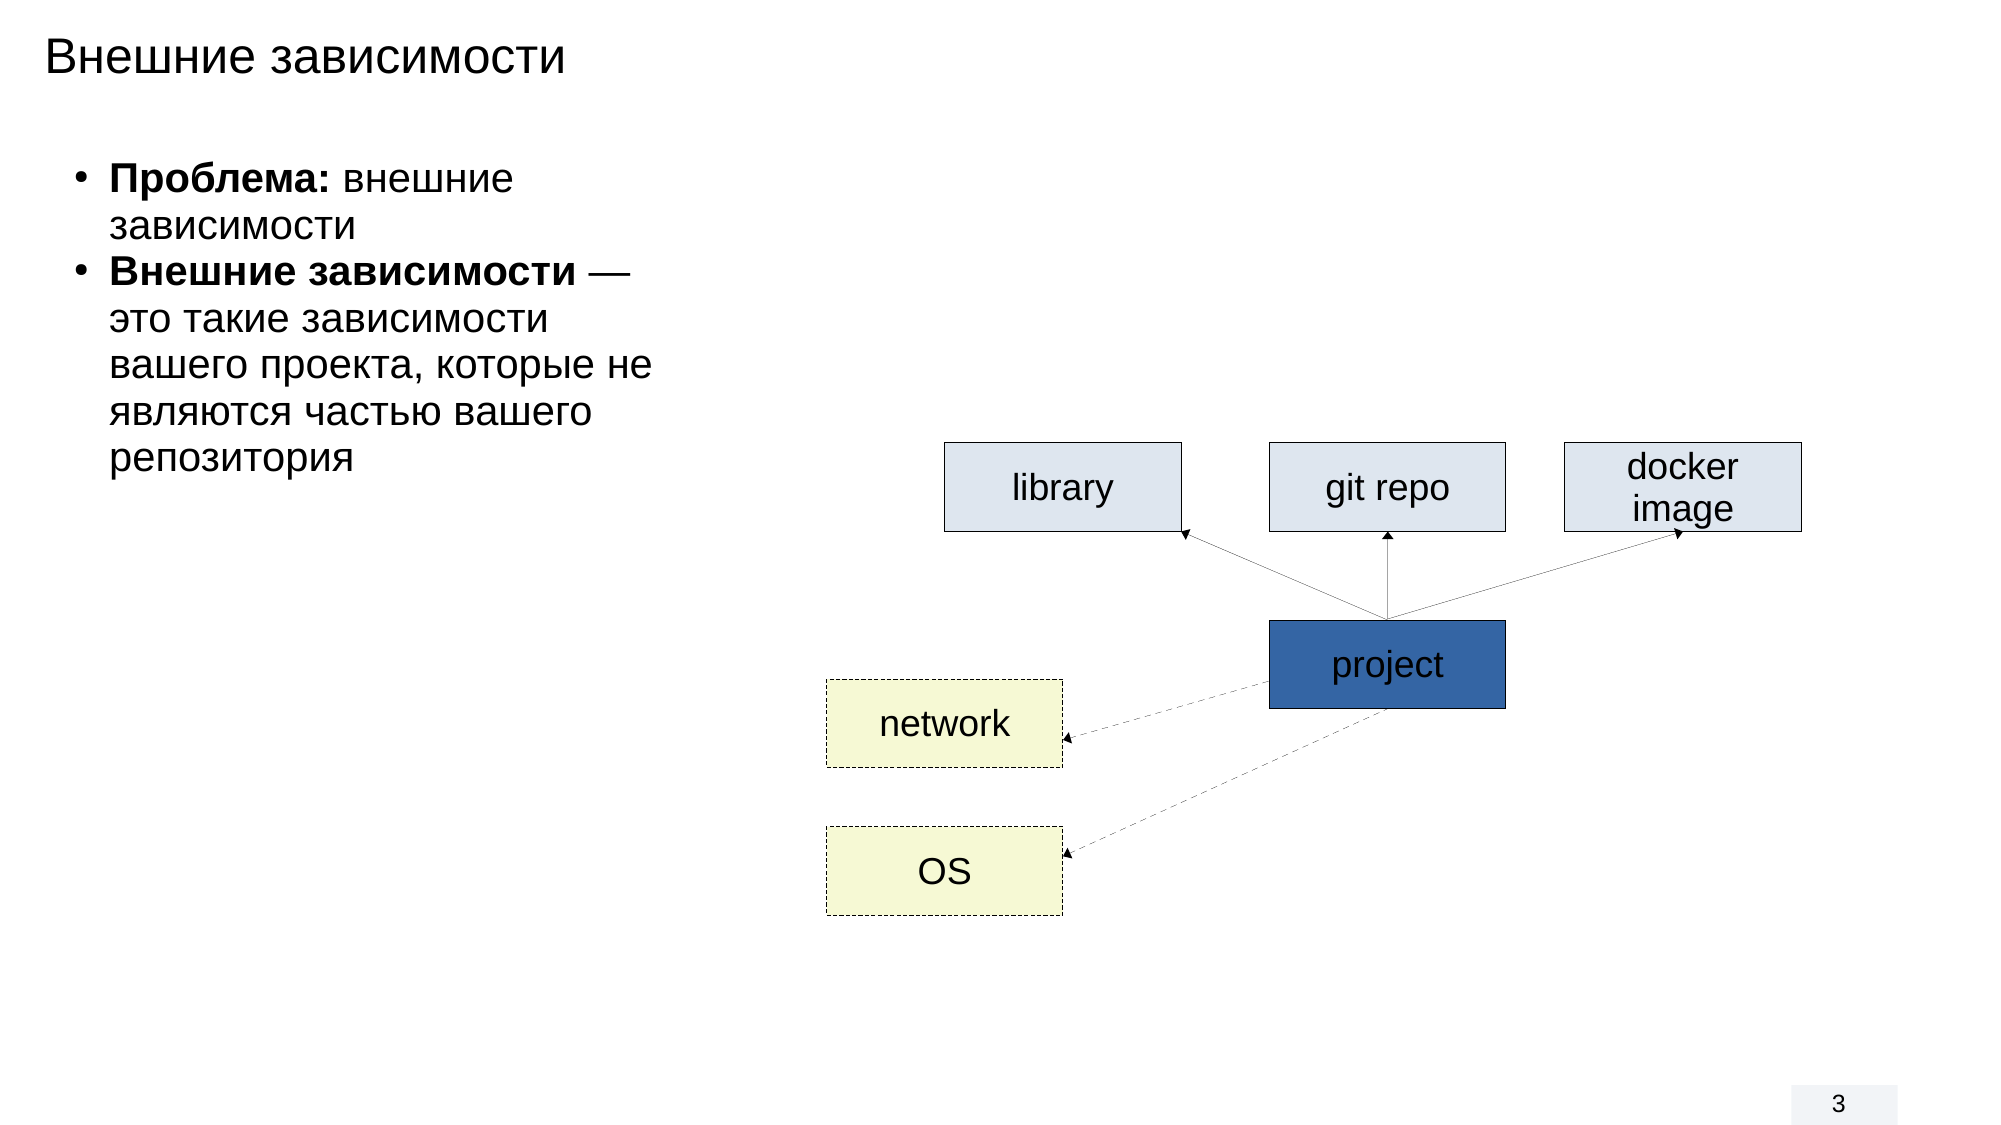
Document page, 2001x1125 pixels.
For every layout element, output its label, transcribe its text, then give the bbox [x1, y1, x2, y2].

text_box library [944, 442, 1182, 532]
text_box network [826, 679, 1063, 768]
text_box git repo [1269, 442, 1506, 532]
text_box Проблема: внешние зависимости Внешние зависимости — это такие зависимости вашего проекта, которые не являются частью вашего репозитория [59, 147, 709, 597]
text_box Внешние зависимости [29, 21, 1595, 92]
text_box OS [826, 826, 1063, 916]
text_box docker image [1564, 442, 1802, 532]
text_box project [1269, 620, 1506, 709]
text_box <number> [1817, 1082, 1961, 1125]
